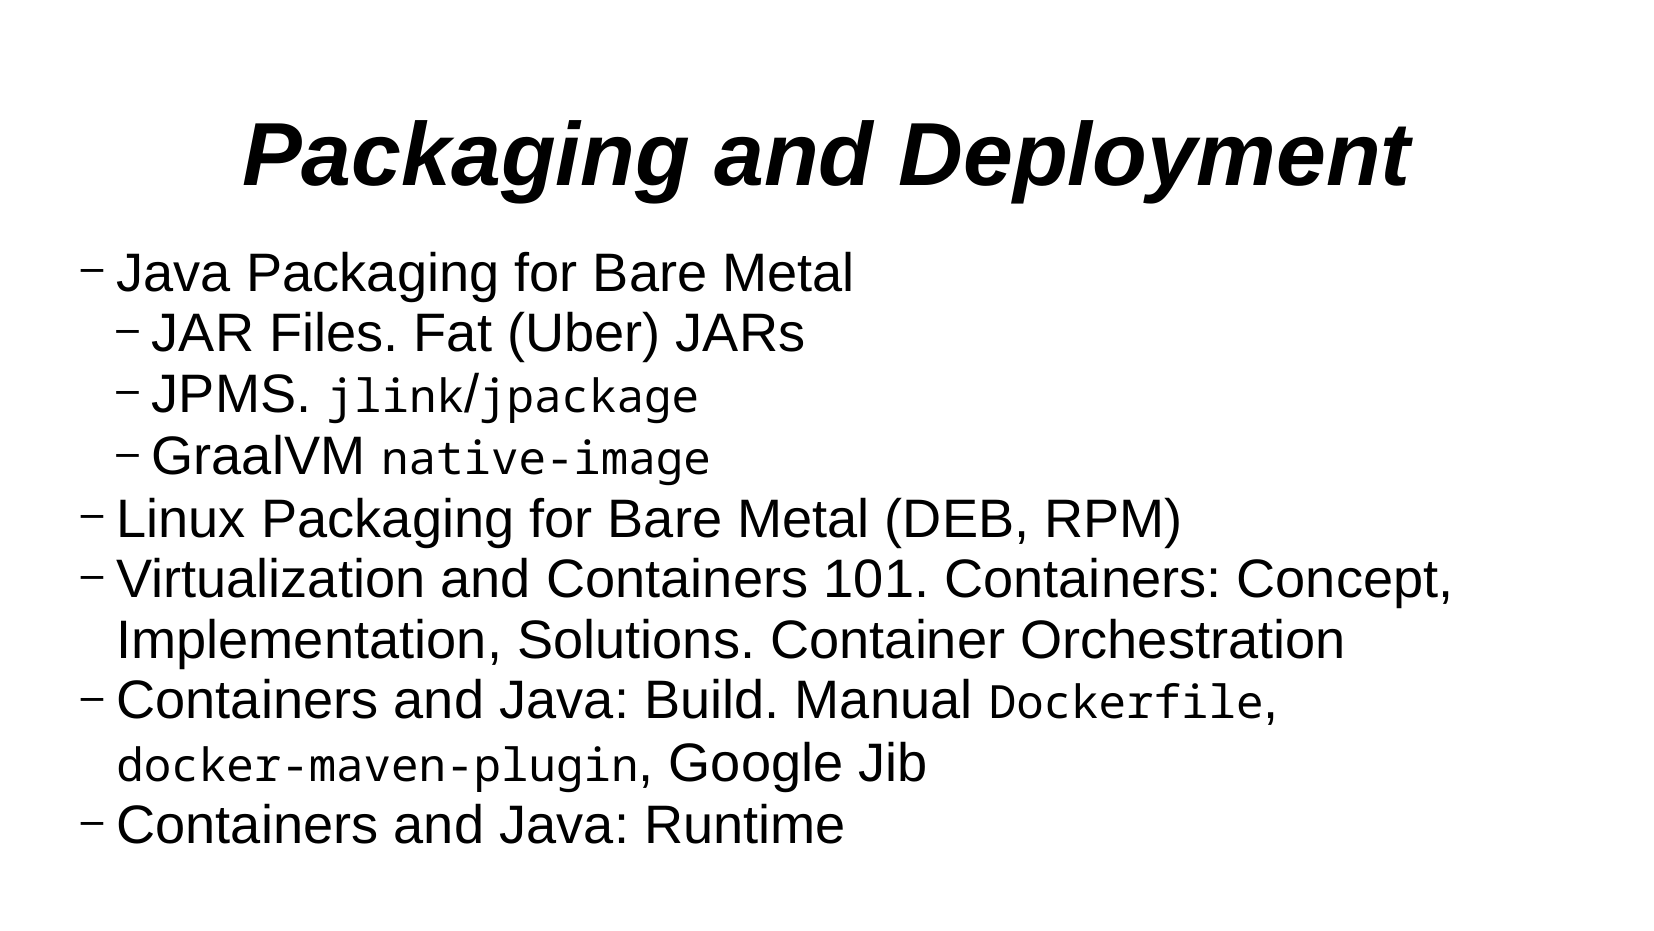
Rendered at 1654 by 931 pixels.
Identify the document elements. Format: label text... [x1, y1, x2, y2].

subtitle Java Packaging for Bare Metal JAR Files. Fat (Uber) JARs JPMS. jlink/jpackage GraalVM native-image Linux Packaging for Bare Metal (DEB, RPM) Virtualization and Containers 101. Containers: Concept, Implementation, Solutions. Container Orchestration Containers and Java: Build. Manual Dockerfile, docker-maven-plugin, Google Jib Containers and Java: Runtime [80, 241, 1569, 848]
title Packaging and Deployment [82, 76, 1571, 233]
